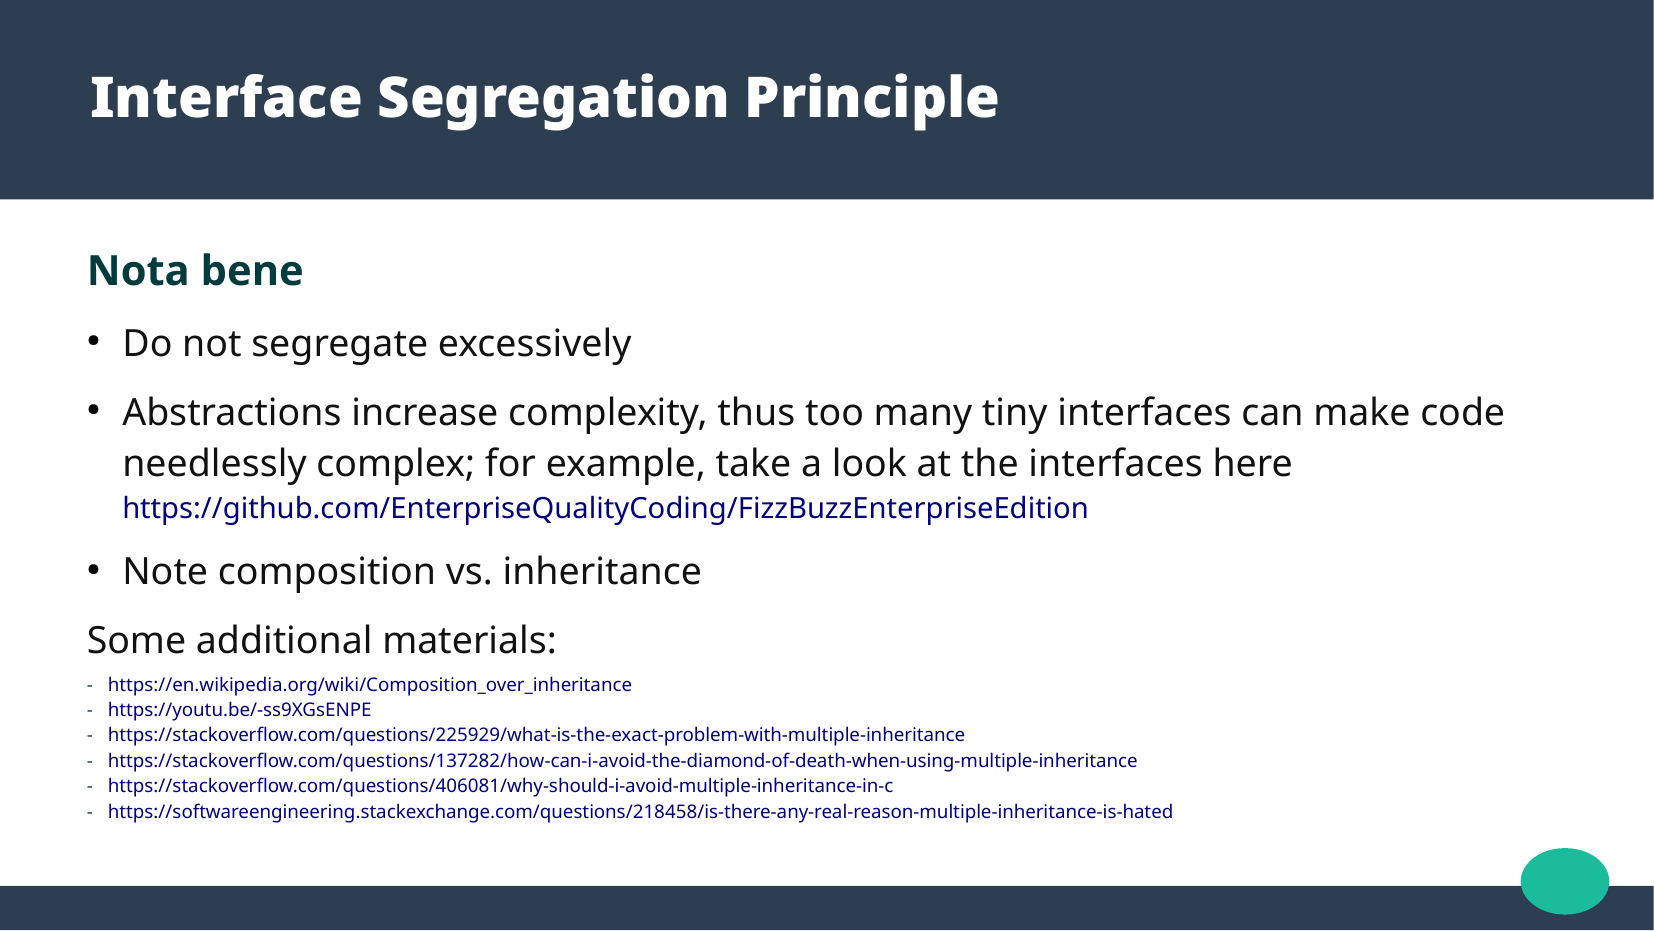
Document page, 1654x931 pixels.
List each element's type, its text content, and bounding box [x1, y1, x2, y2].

subtitle Nota bene Do not segregate excessively Abstractions increase complexity, thus too many tiny interfaces can make code needlessly complex; for example, take a look at the interfaces here https://github.com/EnterpriseQualityCoding/FizzBuzzEnterpriseEdition Note composition vs. inheritance Some additional materials: - https://en.wikipedia.org/wiki/Composition_over_inheritance - https://youtu.be/-ss9XGsENPE - https://stackoverflow.com/questions/225929/what-is-the-exact-problem-with-multiple-inheritance - https://stackoverflow.com/questions/137282/how-can-i-avoid-the-diamond-of-death-when-using-multiple-inheritance - https://stackoverflow.com/questions/406081/why-should-i-avoid-multiple-inheritance-in-c - https://softwareengineering.stackexchange.com/questions/218458/is-there-any-real-reason-multiple-inheritance-is-hated [86, 195, 1561, 871]
title Interface Segregation Principle [90, 37, 1595, 155]
